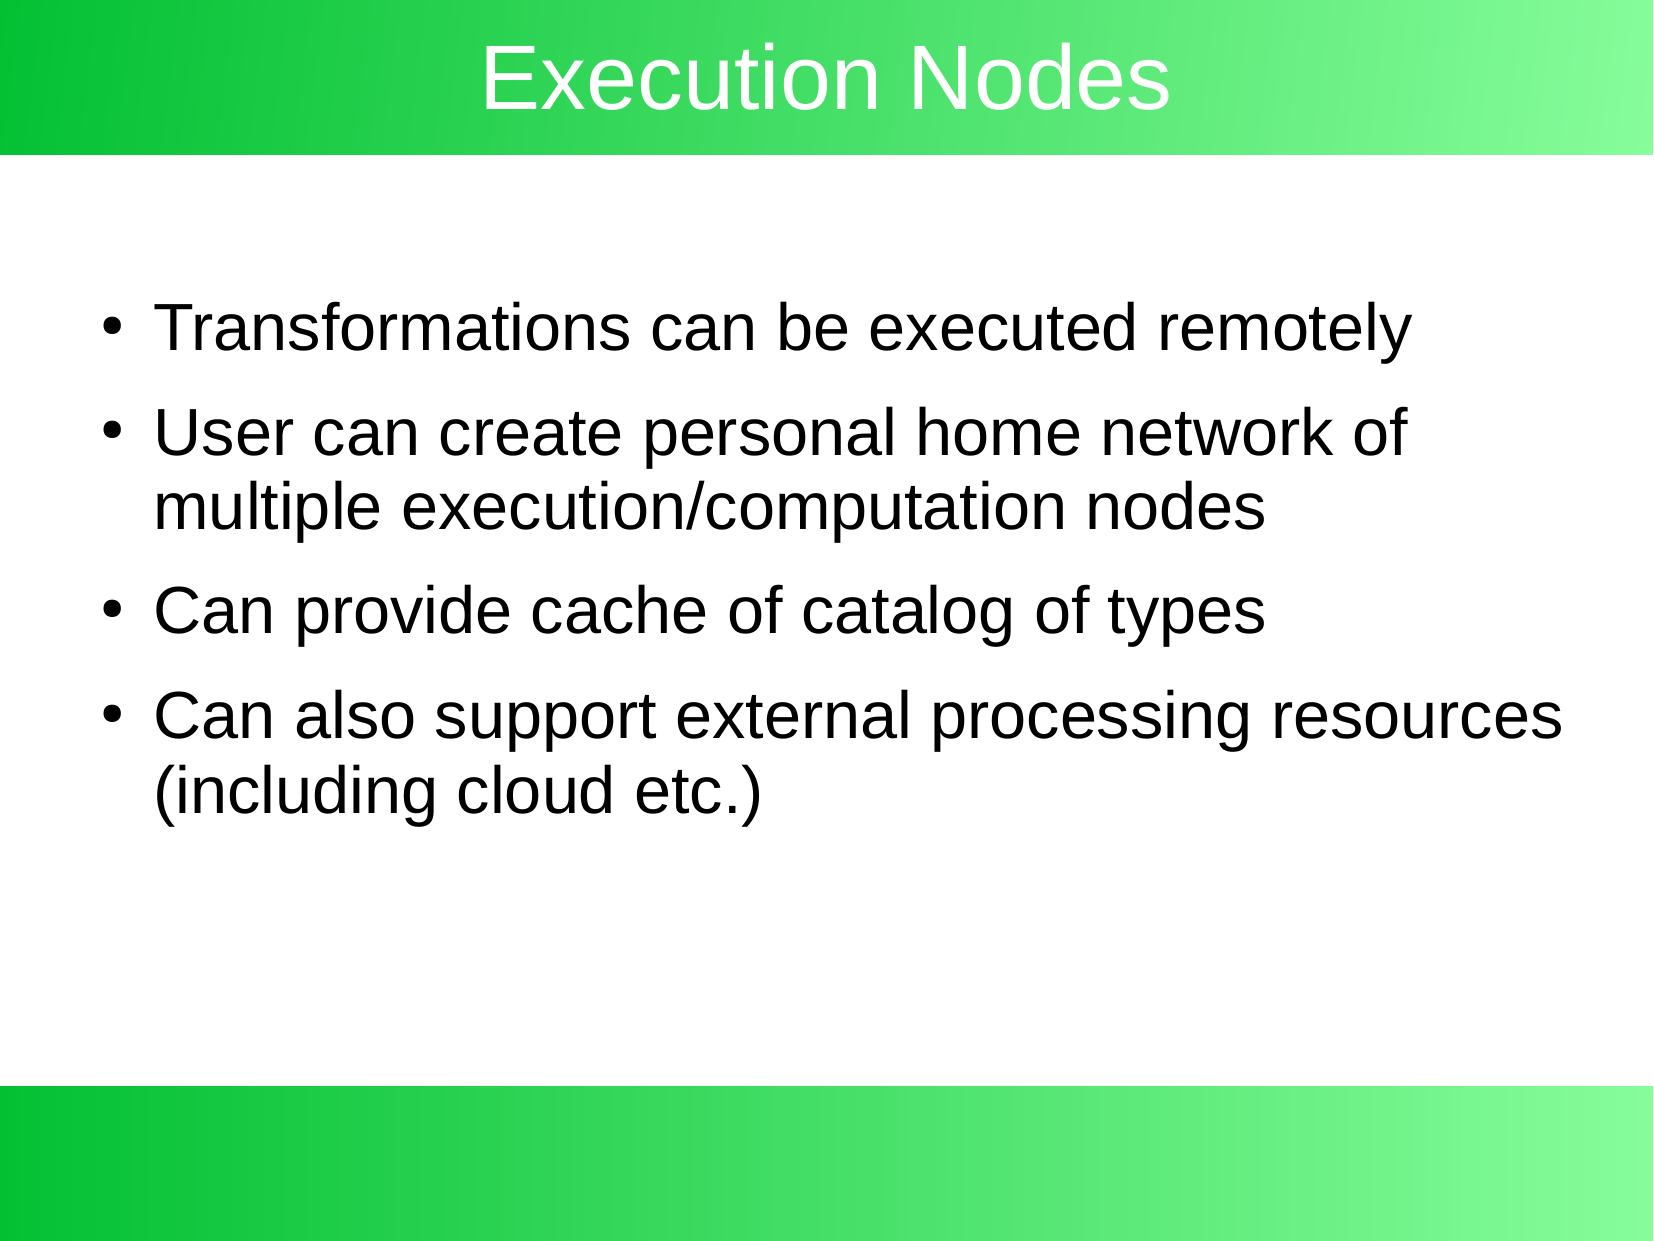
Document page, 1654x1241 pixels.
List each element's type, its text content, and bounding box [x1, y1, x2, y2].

list Transformations can be executed remotely User can create personal home network of multiple execution/computation nodes Can provide cache of catalog of types Can also support external processing resources (including cloud etc.) [82, 290, 1571, 1010]
title Execution Nodes [82, 25, 1571, 130]
